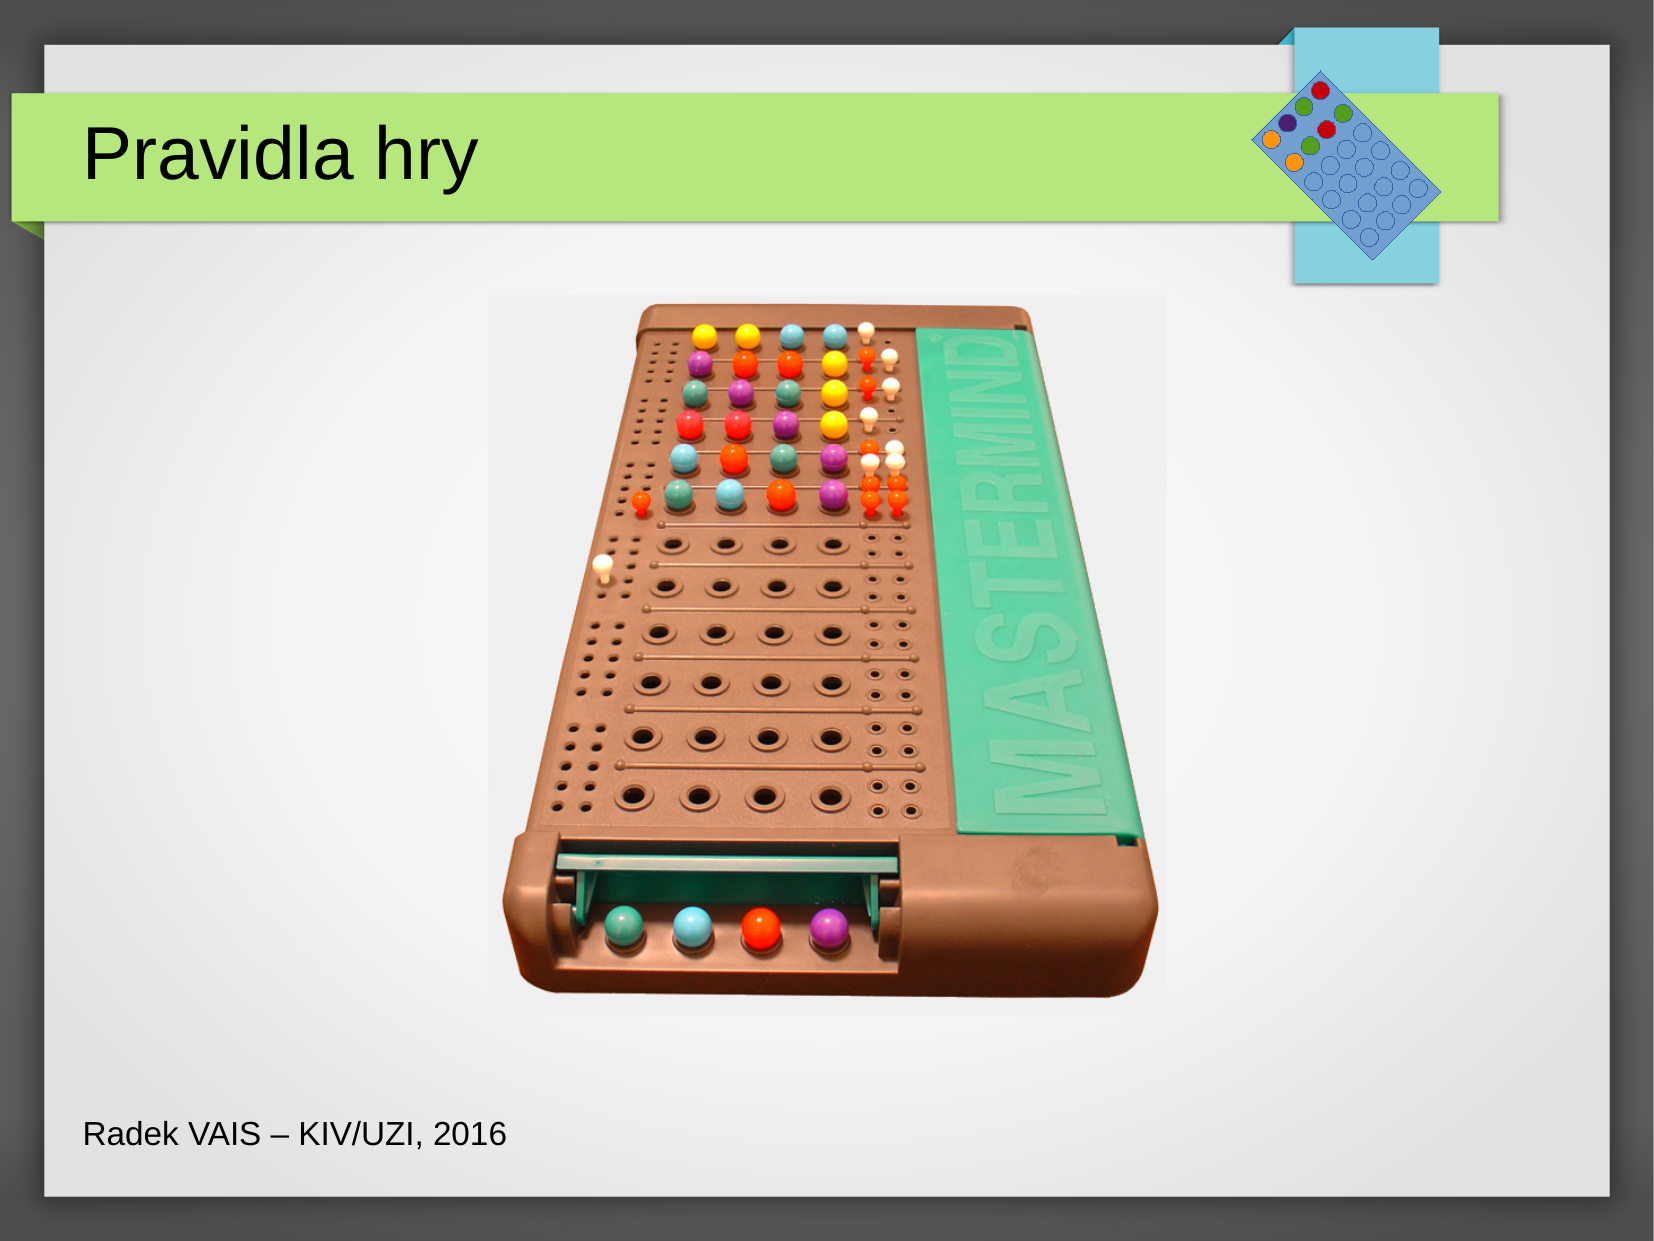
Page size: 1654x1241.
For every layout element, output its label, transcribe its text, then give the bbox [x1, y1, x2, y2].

title Radek VAIS – KIV/UZI, 2016 [82, 1098, 1548, 1170]
title Pravidla hry [82, 94, 1264, 213]
picture [0, 0, 1654, 1241]
text_box [1251, 70, 1441, 260]
